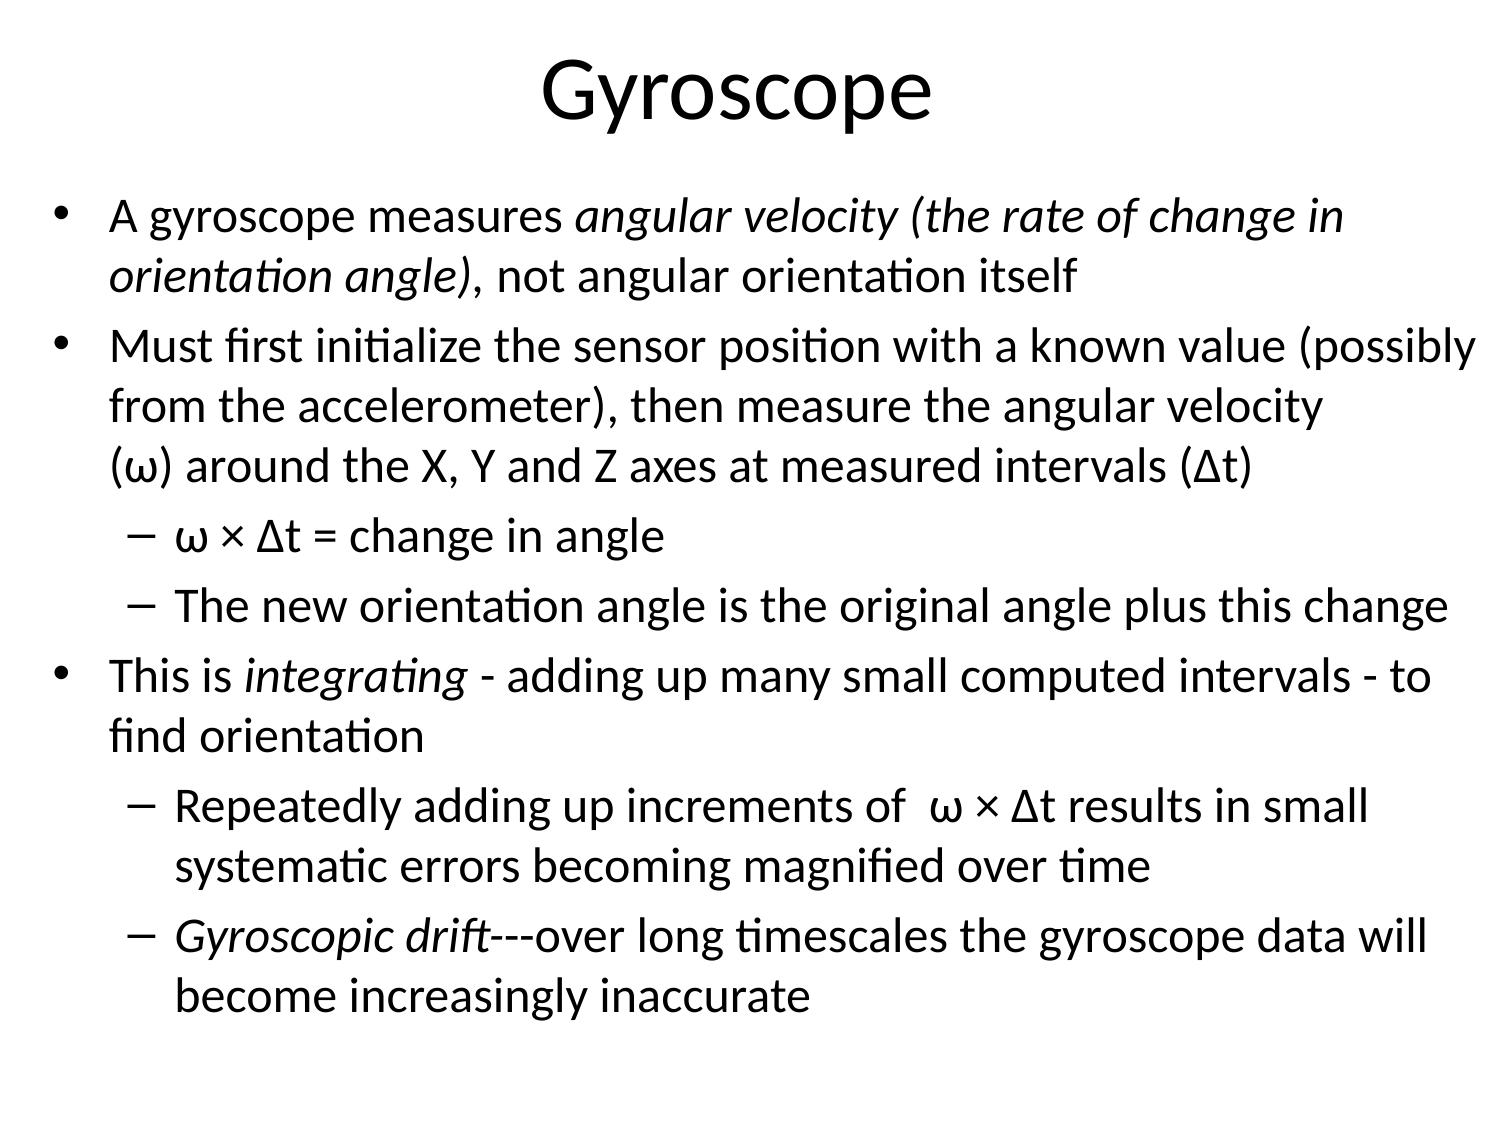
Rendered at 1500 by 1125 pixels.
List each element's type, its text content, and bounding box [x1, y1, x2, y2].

list A gyroscope measures angular velocity (the rate of change in orientation angle), not angular orientation itself Must first initialize the sensor position with a known value (possibly from the accelerometer), then measure the angular velocity (ω) around the X, Y and Z axes at measured intervals (Δt) ω × Δt = change in angle The new orientation angle is the original angle plus this change This is integrating - adding up many small computed intervals - to find orientation Repeatedly adding up increments of ω × Δt results in small systematic errors becoming magnified over time Gyroscopic drift---over long timescales the gyroscope data will become increasingly inaccurate [37, 174, 1500, 1125]
title Gyroscope [62, 3, 1413, 163]
